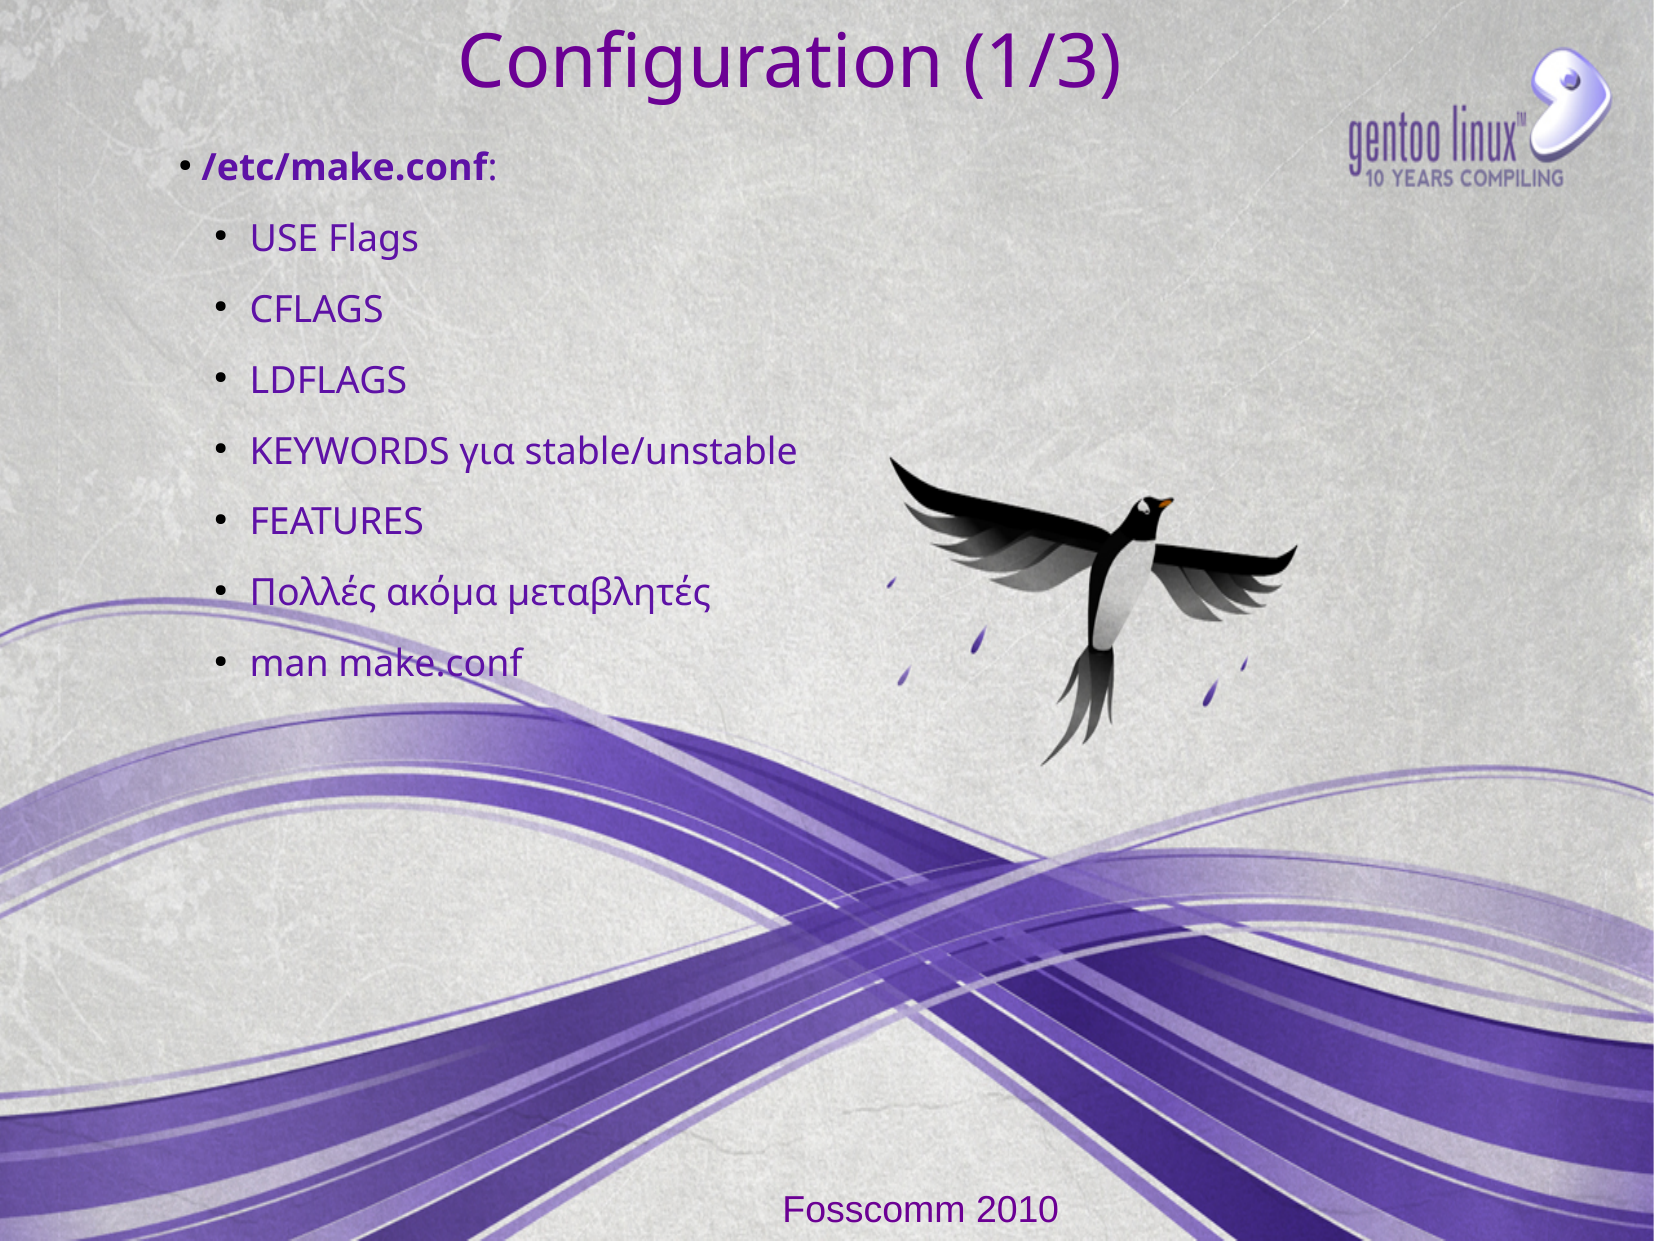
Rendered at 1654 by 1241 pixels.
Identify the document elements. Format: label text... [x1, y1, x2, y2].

picture [0, 0, 1654, 1241]
text_box Configuration (1/3) [442, 0, 1241, 120]
text_box /etc/make.conf: USE Flags CFLAGS LDFLAGS KEYWORDS για stable/unstable FEATURES Πολλές ακόμα μεταβλητές man make.conf [163, 113, 827, 767]
text_box Fosscomm 2010 [767, 1181, 1075, 1238]
